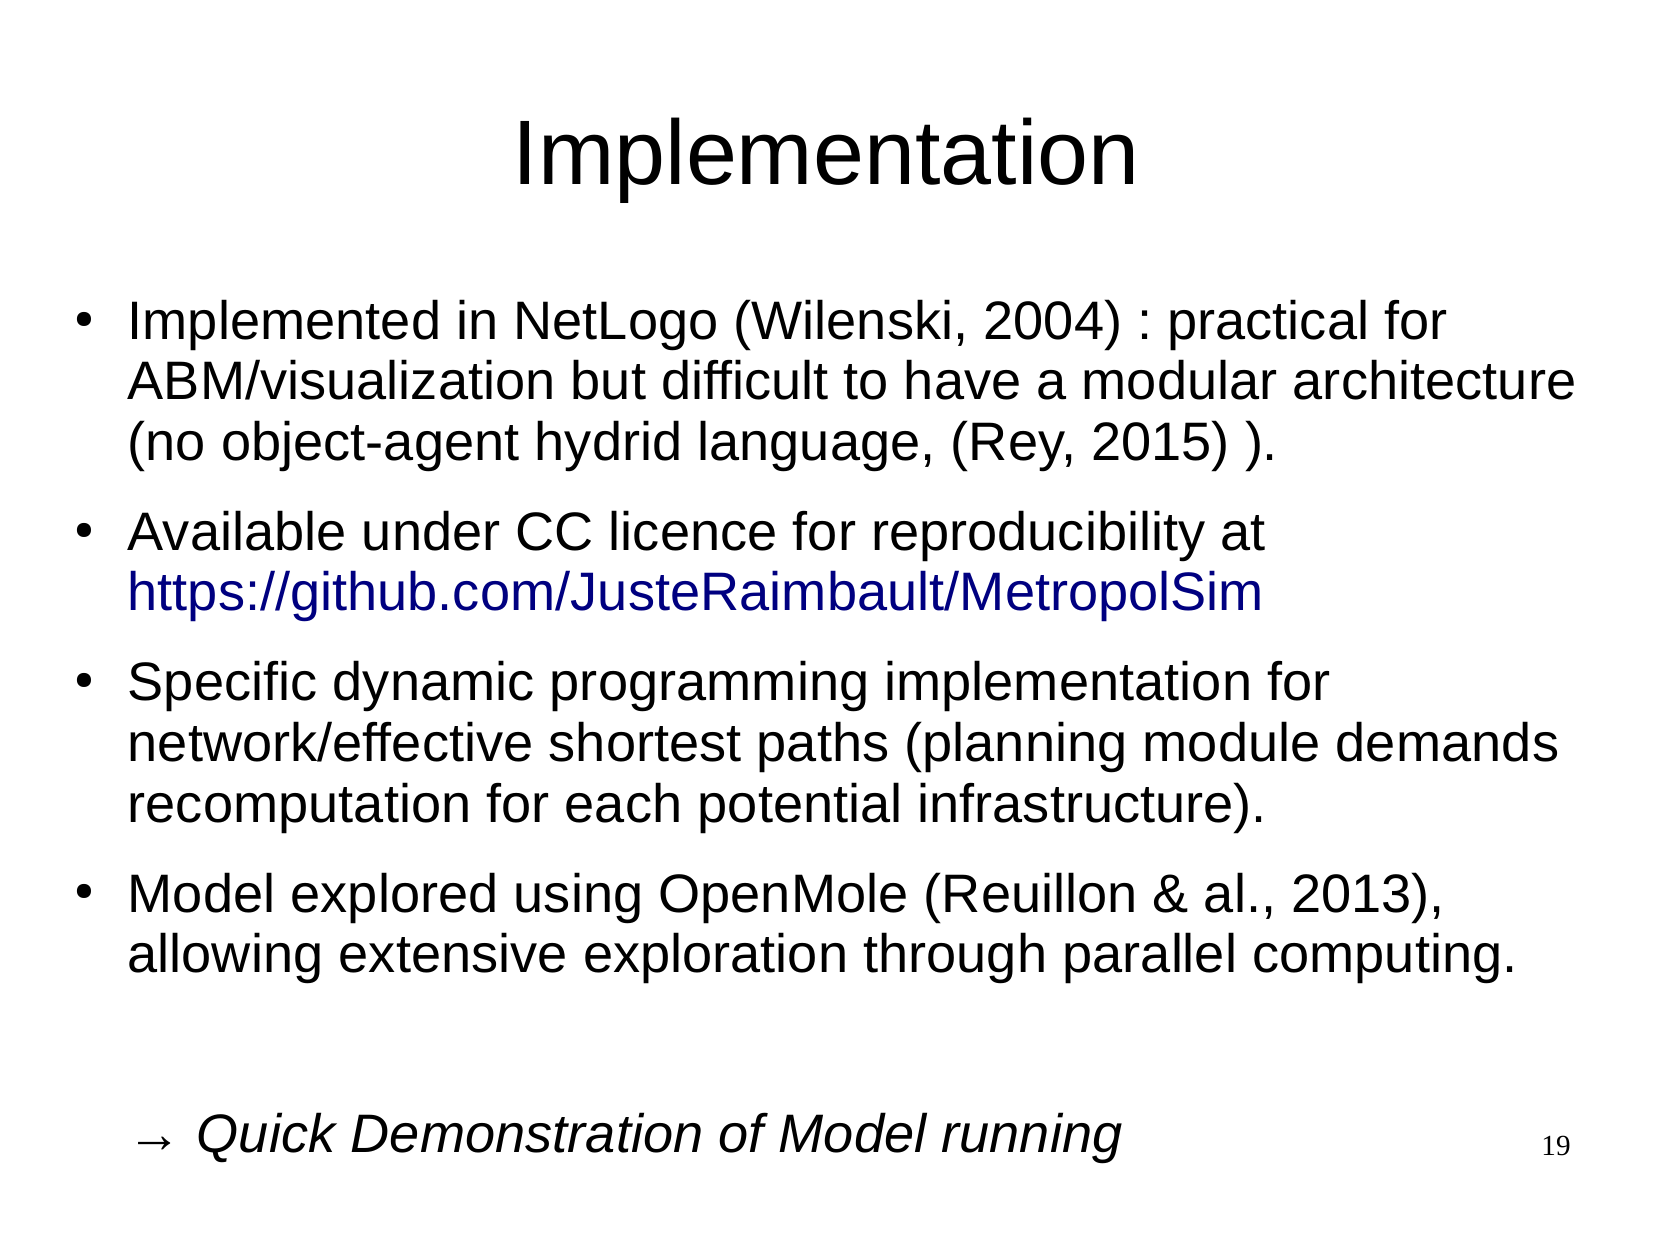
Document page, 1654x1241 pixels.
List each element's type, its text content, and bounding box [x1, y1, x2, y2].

title Implementation [82, 49, 1571, 257]
list Implemented in NetLogo (Wilenski, 2004) : practical for ABM/visualization but difficult to have a modular architecture (no object-agent hydrid language, (Rey, 2015) ). Available under CC licence for reproducibility at https://github.com/JusteRaimbault/MetropolSim Specific dynamic programming implementation for network/effective shortest paths (planning module demands recomputation for each potential infrastructure). Model explored using OpenMole (Reuillon & al., 2013), allowing extensive exploration through parallel computing. → Quick Demonstration of Model running [56, 290, 1630, 1010]
